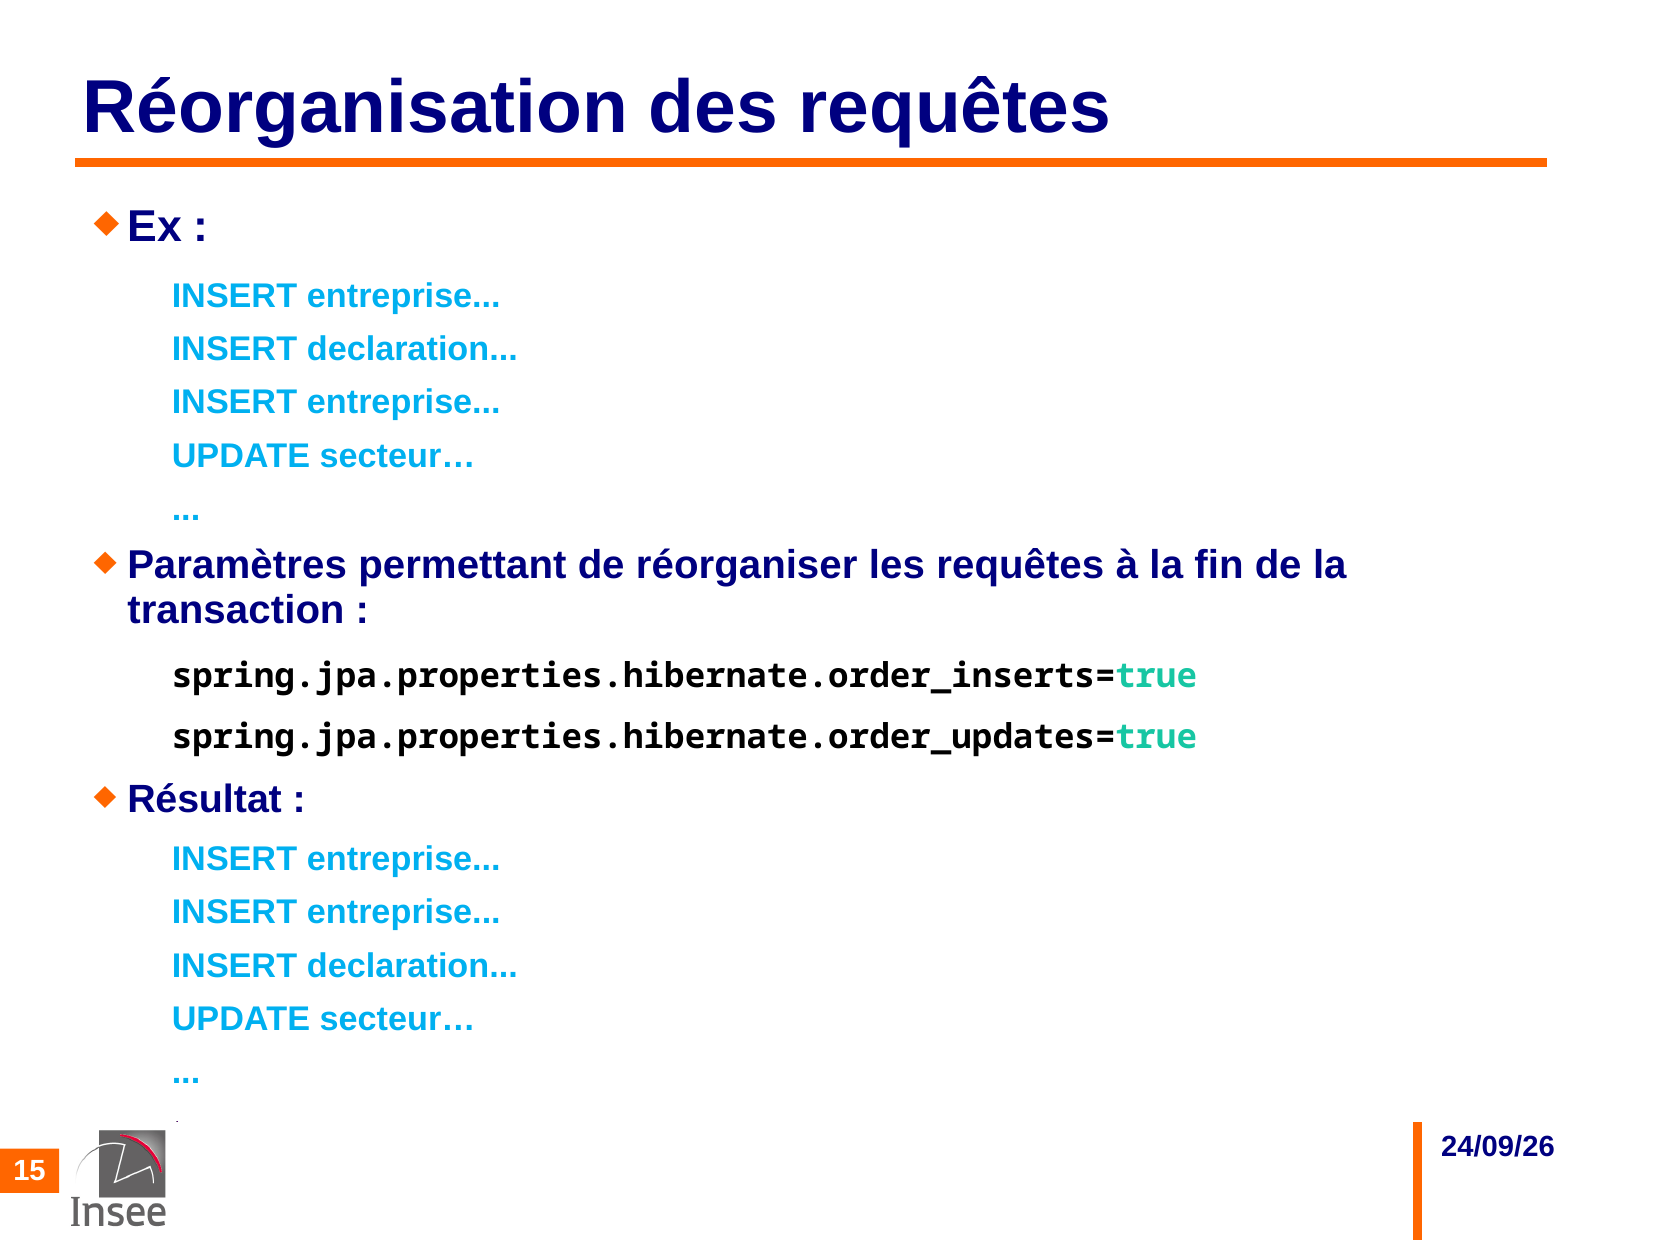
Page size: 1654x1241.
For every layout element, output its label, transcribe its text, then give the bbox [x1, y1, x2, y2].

title Réorganisation des requêtes [82, 49, 1619, 163]
picture [62, 1121, 178, 1241]
list Ex : INSERT entreprise... INSERT declaration... INSERT entreprise... UPDATE secteur… ... Paramètres permettant de réorganiser les requêtes à la fin de la transaction : spring.jpa.properties.hibernate.order_inserts=true spring.jpa.properties.hibernate.order_updates=true Résultat : INSERT entreprise... INSERT entreprise... INSERT declaration... UPDATE secteur… ... [82, 200, 1571, 1099]
